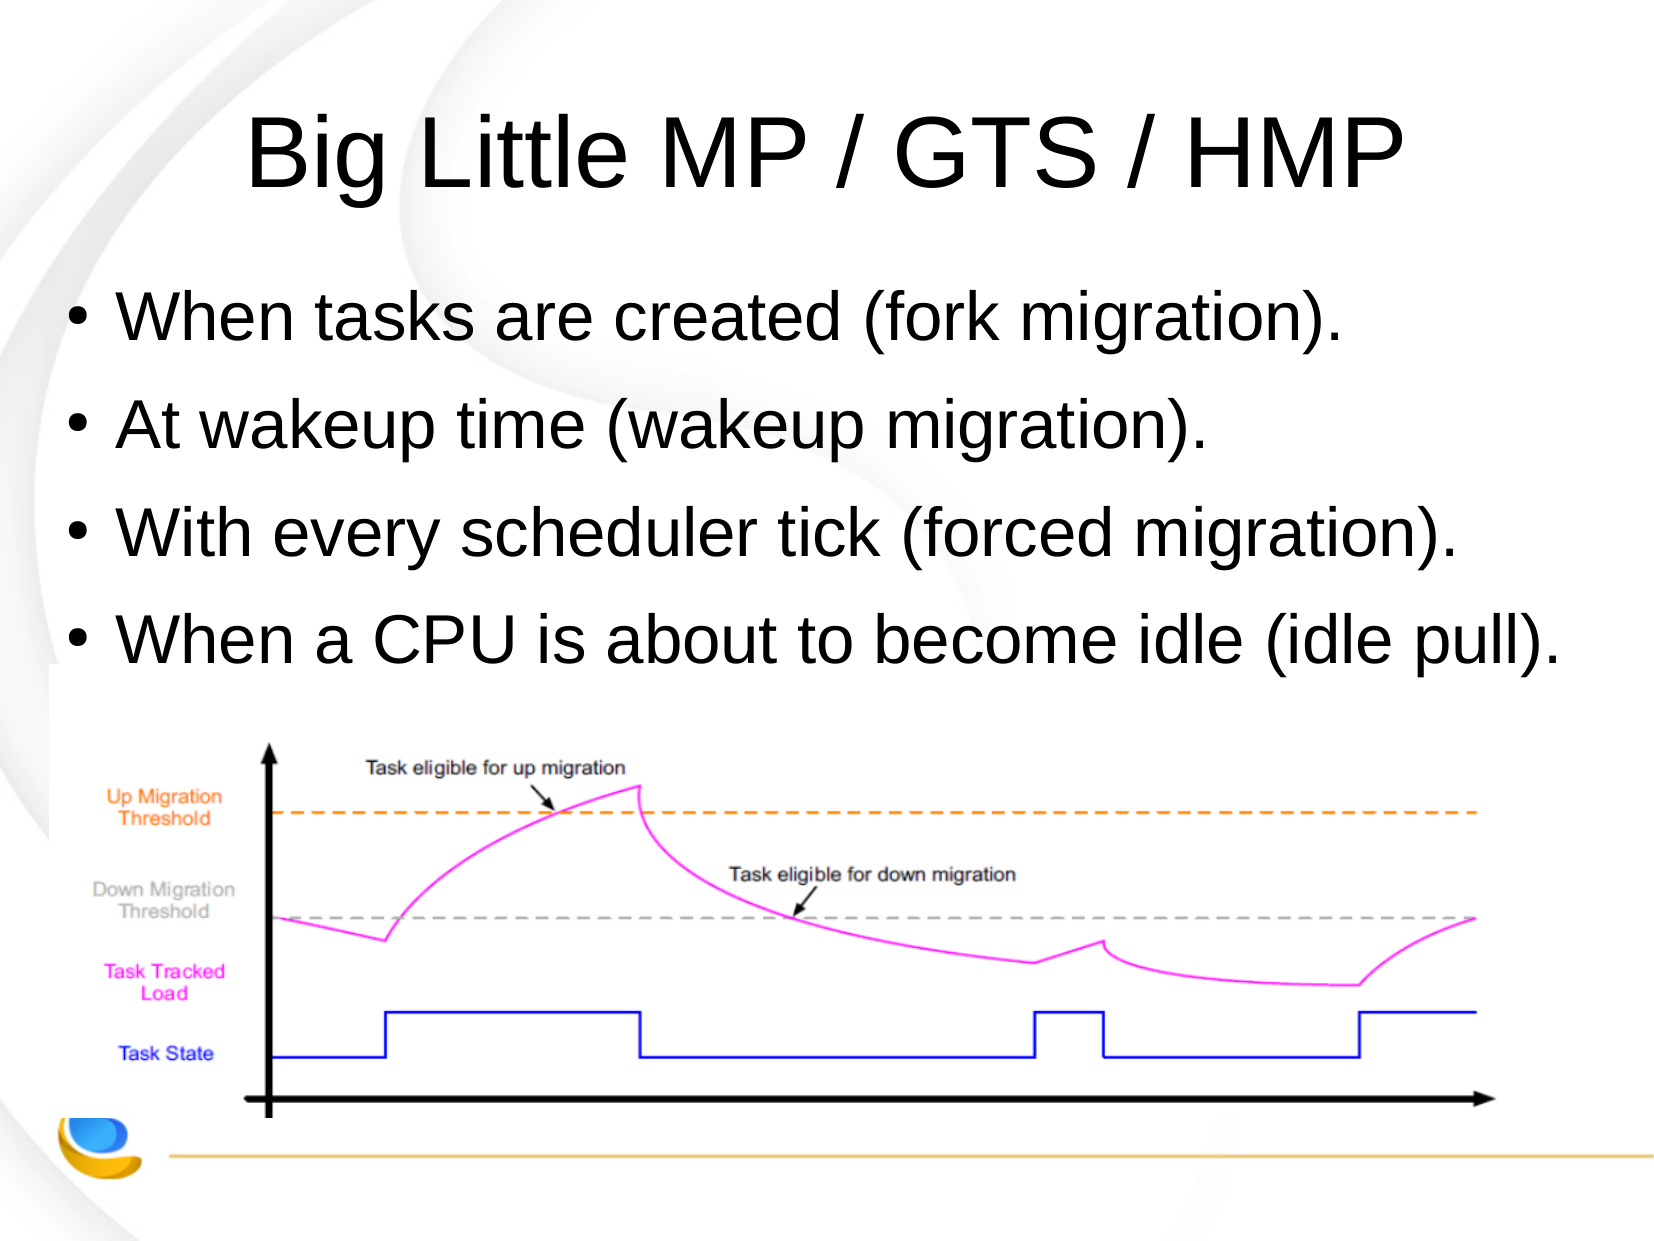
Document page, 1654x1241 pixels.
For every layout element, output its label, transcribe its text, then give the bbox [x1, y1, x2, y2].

list When tasks are created (fork migration). At wakeup time (wakeup migration). With every scheduler tick (forced migration). When a CPU is about to become idle (idle pull). [49, 278, 1606, 684]
picture [0, 0, 1654, 1241]
title Big Little MP / GTS / HMP [82, 49, 1571, 257]
